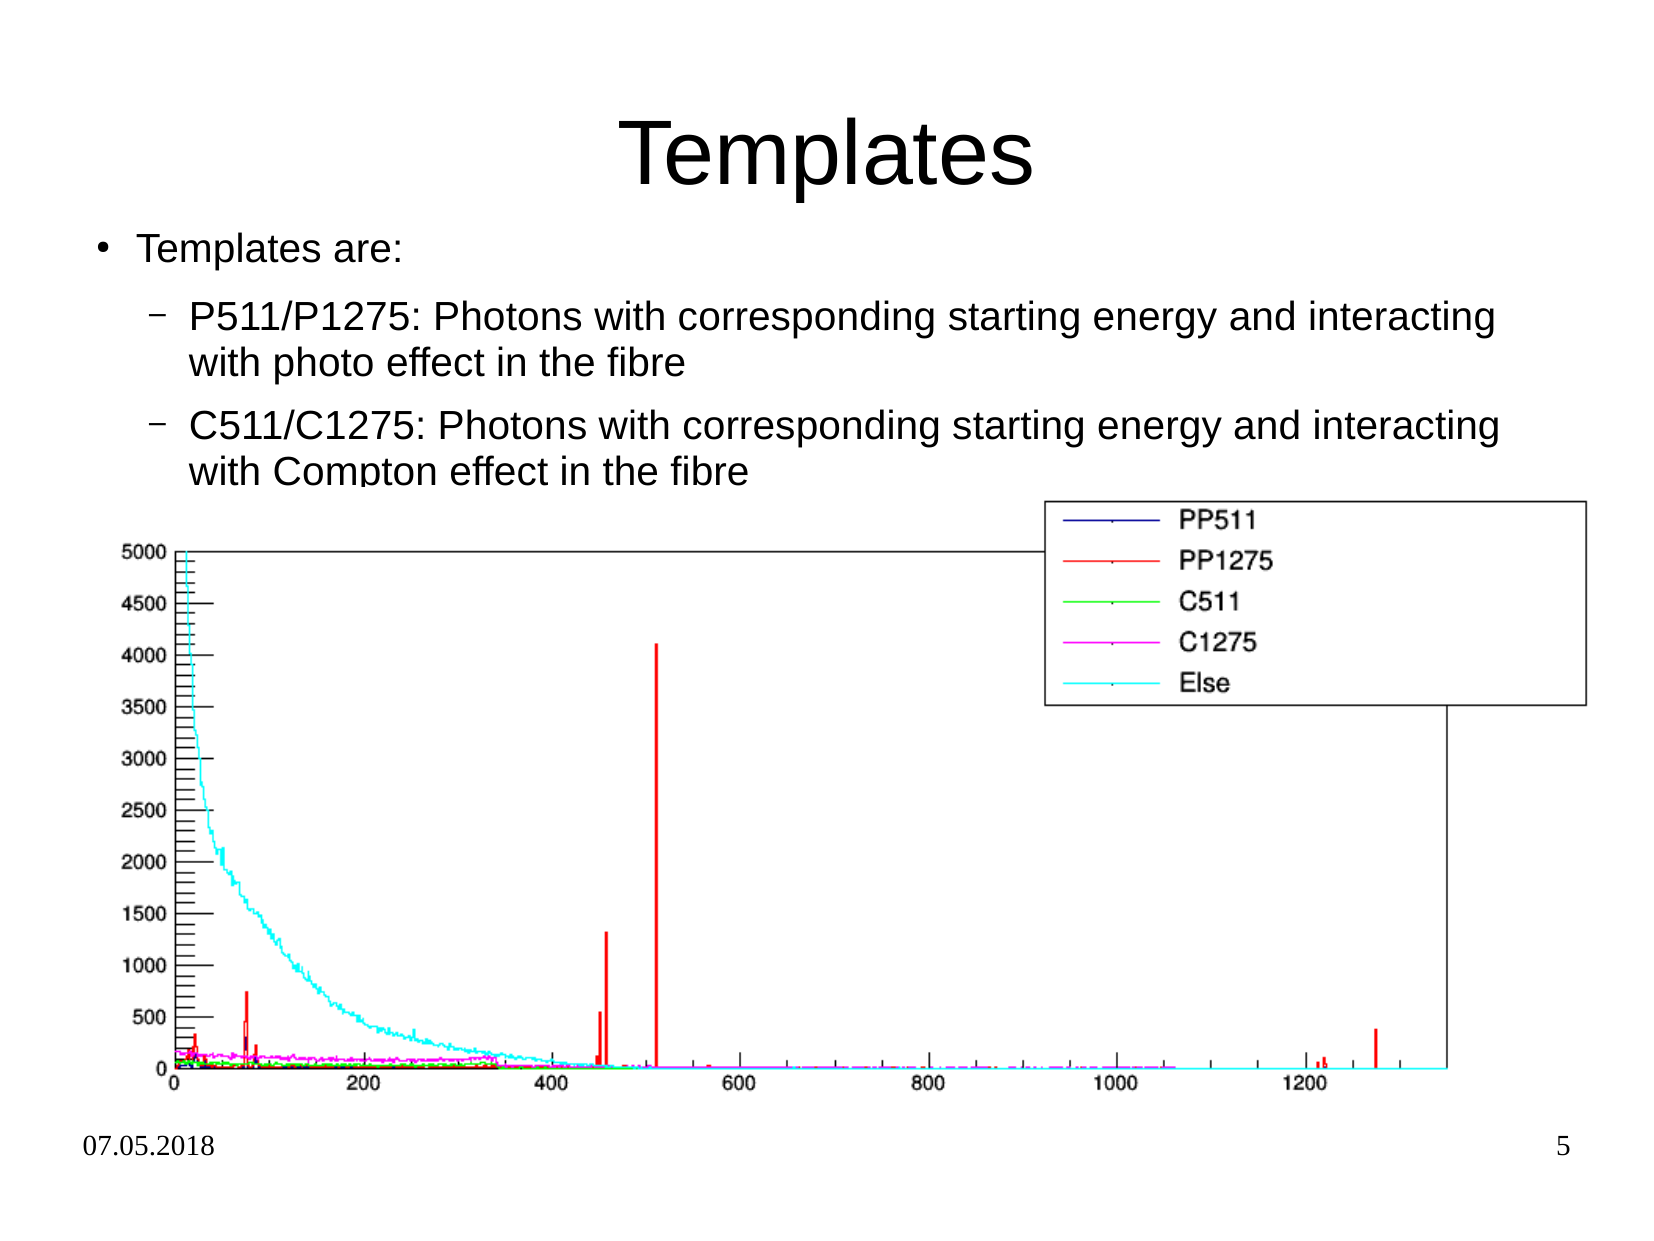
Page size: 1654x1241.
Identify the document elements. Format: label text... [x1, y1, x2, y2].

list Templates are: P511/P1275: Photons with corresponding starting energy and interacting with photo effect in the fibre C511/C1275: Photons with corresponding starting energy and interacting with Compton effect in the fibre [82, 225, 1561, 487]
title Templates [82, 49, 1571, 257]
picture [17, 487, 1606, 1134]
